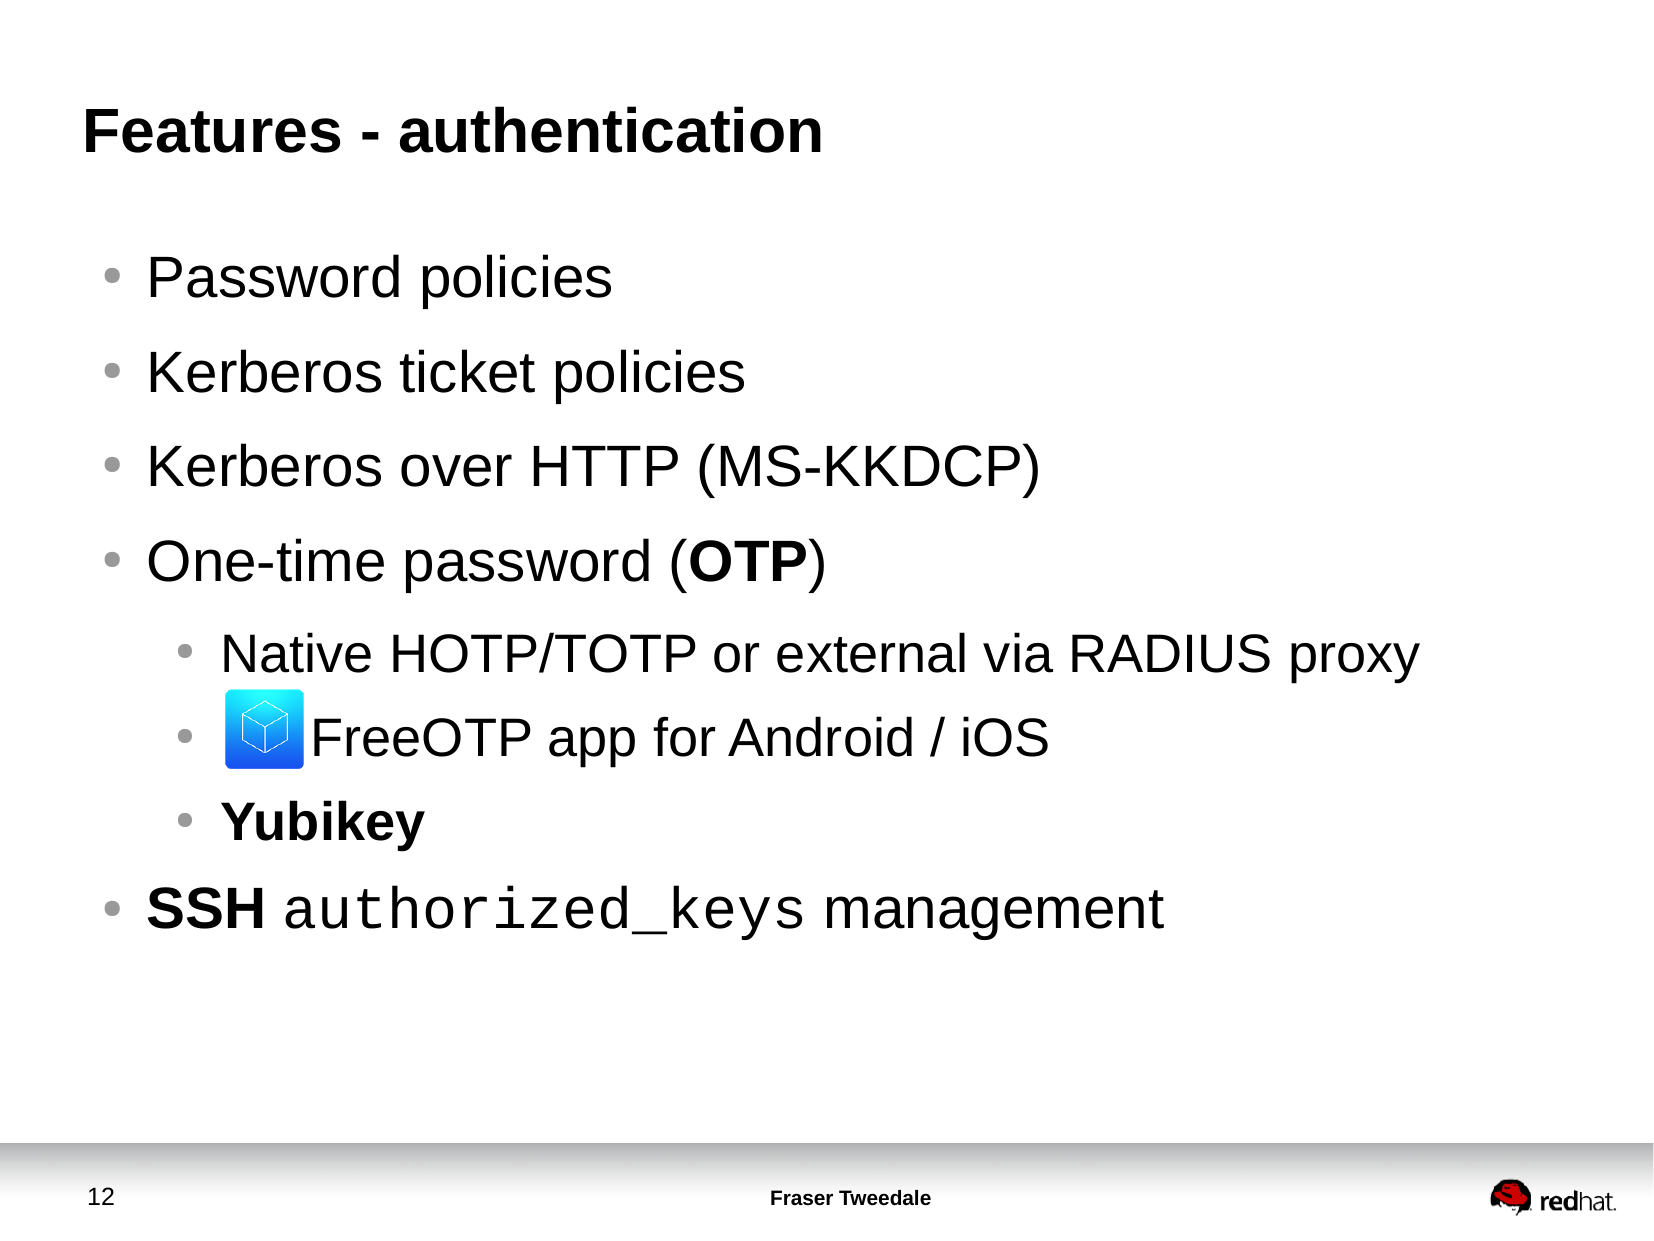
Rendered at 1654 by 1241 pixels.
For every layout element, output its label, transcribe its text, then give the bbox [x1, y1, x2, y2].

list Password policies Kerberos ticket policies Kerberos over HTTP (MS-KKDCP) One-time password (OTP) Native HOTP/TOTP or external via RADIUS proxy FreeOTP app for Android / iOS Yubikey SSH authorized_keys management [86, 244, 1576, 1039]
picture [225, 689, 304, 769]
title Features - authentication [82, 37, 1571, 226]
picture [0, 1143, 1654, 1241]
